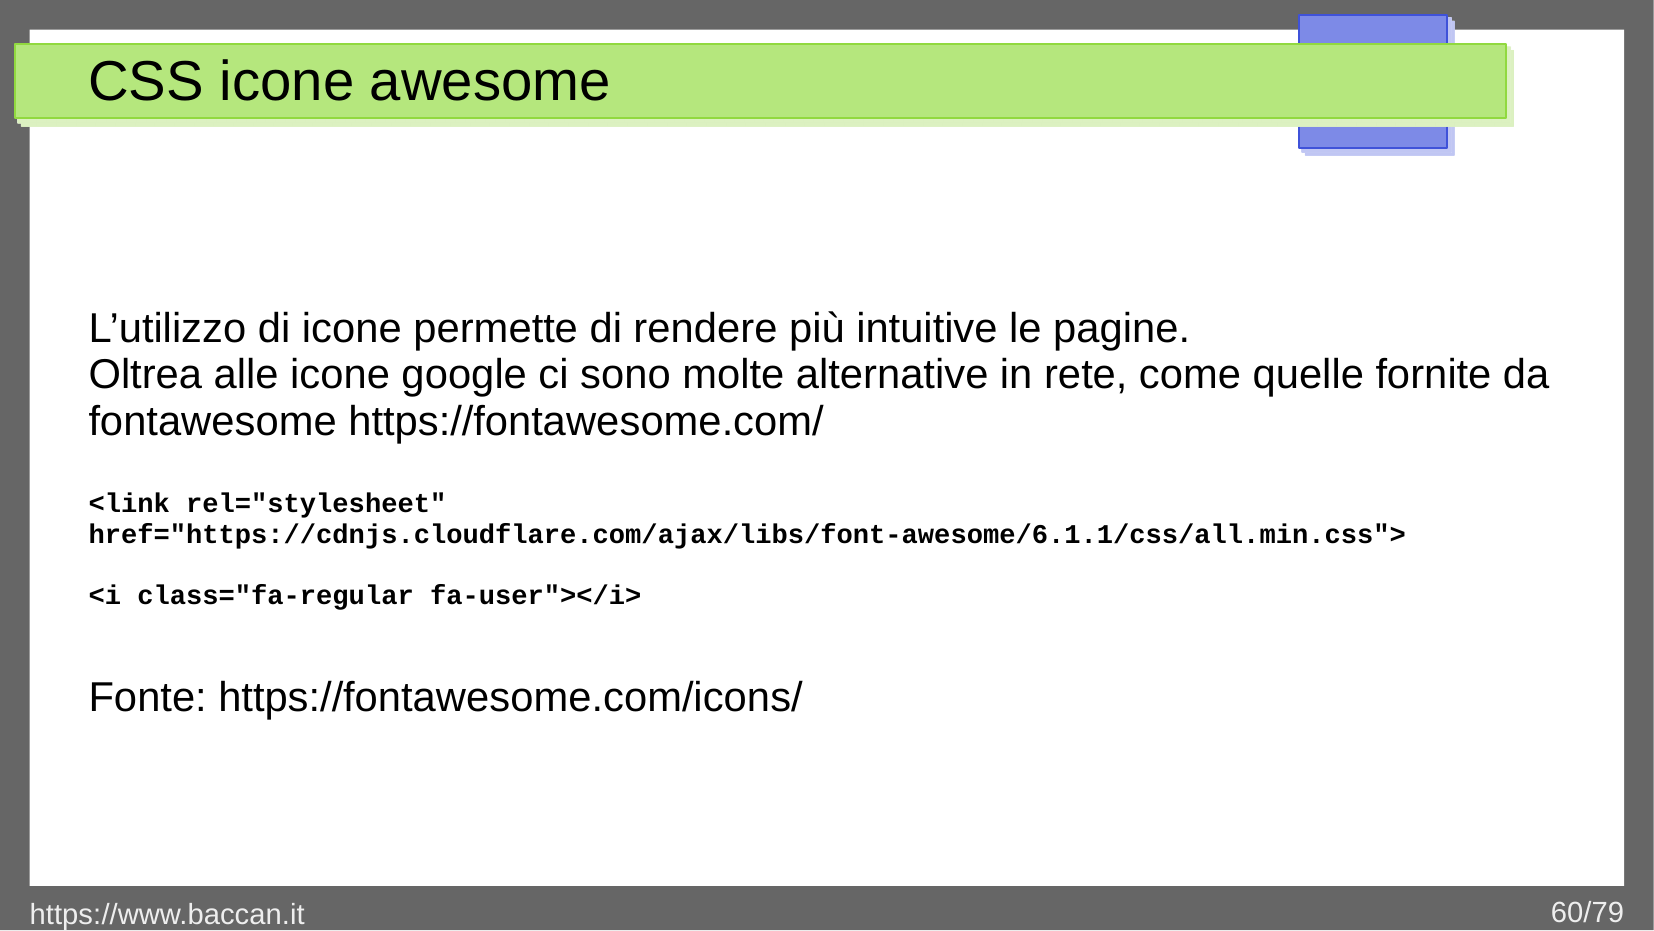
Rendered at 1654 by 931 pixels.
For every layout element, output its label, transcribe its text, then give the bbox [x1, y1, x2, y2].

title CSS icone awesome [88, 44, 1506, 119]
text_box L’utilizzo di icone permette di rendere più intuitive le pagine. Oltrea alle icone google ci sono molte alternative in rete, come quelle fornite da fontawesome https://fontawesome.com/ <link rel="stylesheet" href="https://cdnjs.cloudflare.com/ajax/libs/font-awesome/6.1.1/css/all.min.css"> <i class="fa-regular fa-user"></i> Fonte: https://fontawesome.com/icons/ [88, 186, 1565, 838]
